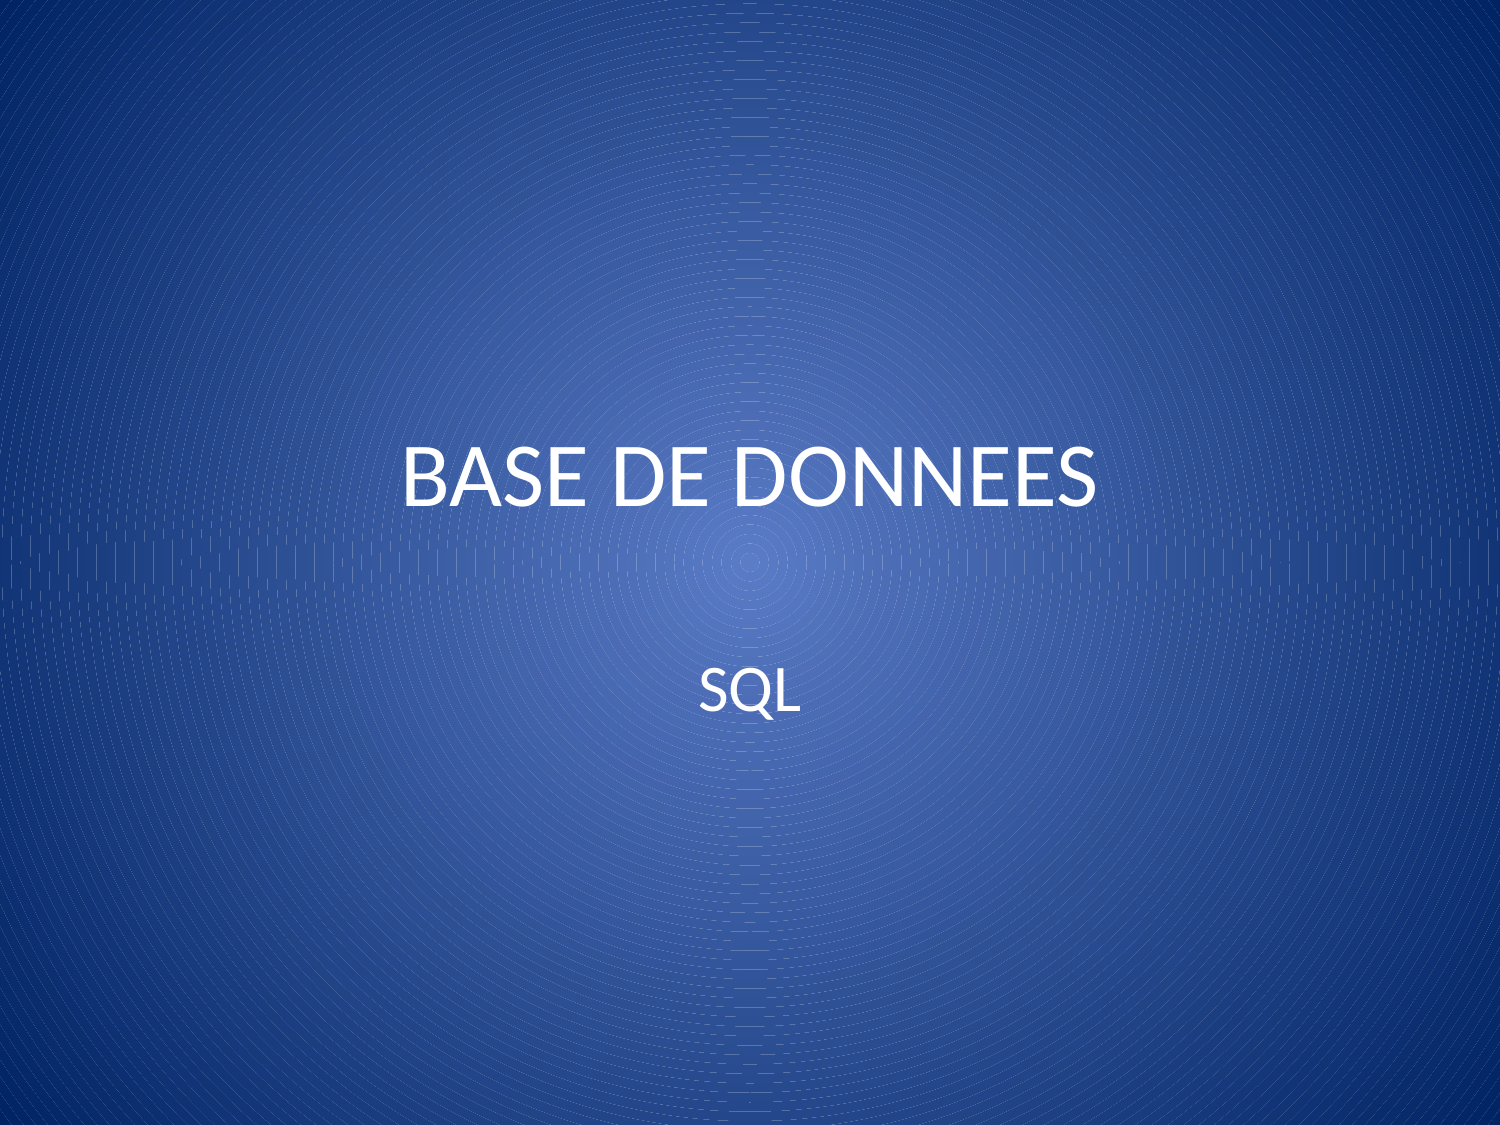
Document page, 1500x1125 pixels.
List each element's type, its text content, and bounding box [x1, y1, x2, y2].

subtitle SQL [225, 637, 1276, 925]
title BASE DE DONNEES [112, 349, 1388, 591]
